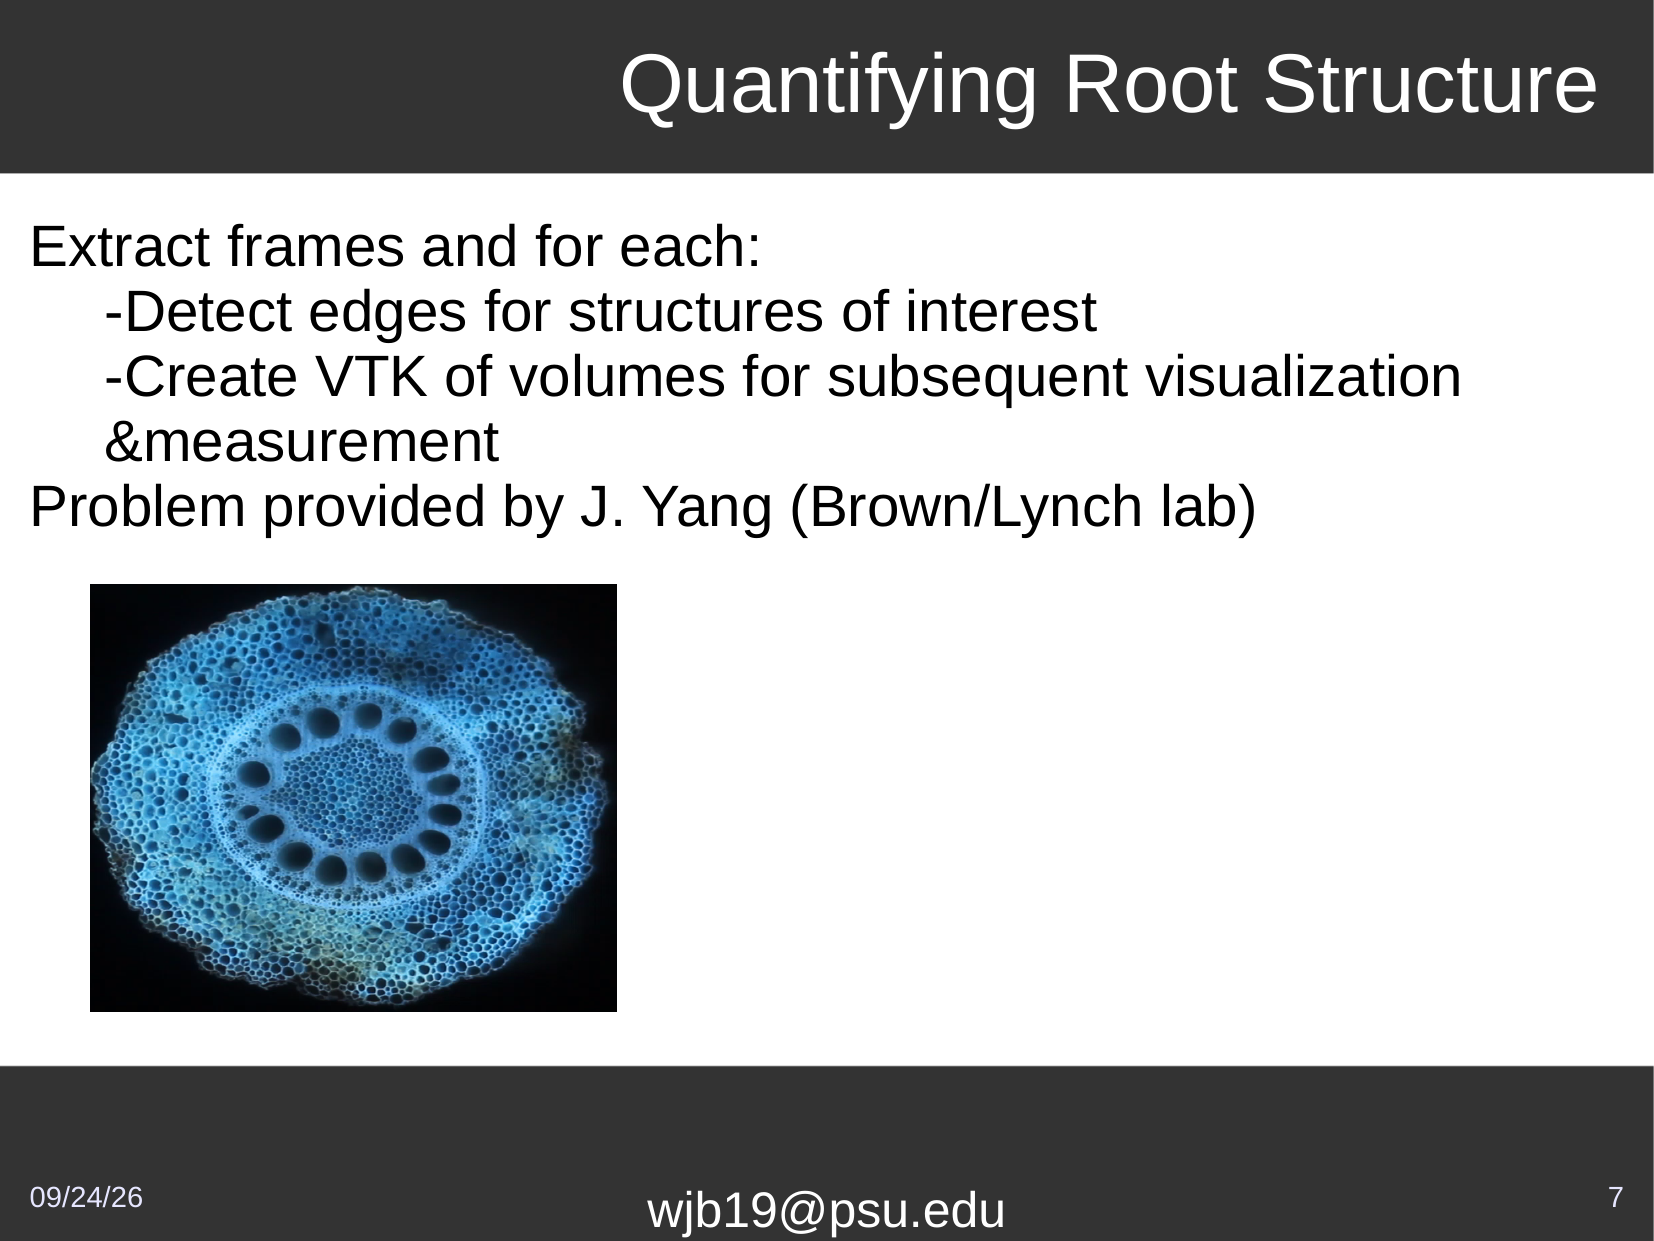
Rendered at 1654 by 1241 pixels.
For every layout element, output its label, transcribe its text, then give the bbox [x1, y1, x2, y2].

text_box Quantifying Root Structure [604, 30, 1616, 138]
picture [0, 0, 1654, 1241]
subtitle wjb19@psu.edu [29, 1182, 1625, 1239]
title Extract frames and for each: -Detect edges for structures of interest -Create VTK of volumes for subsequent visualization &measurement Problem provided by J. Yang (Brown/Lynch lab) [29, 214, 1625, 1027]
